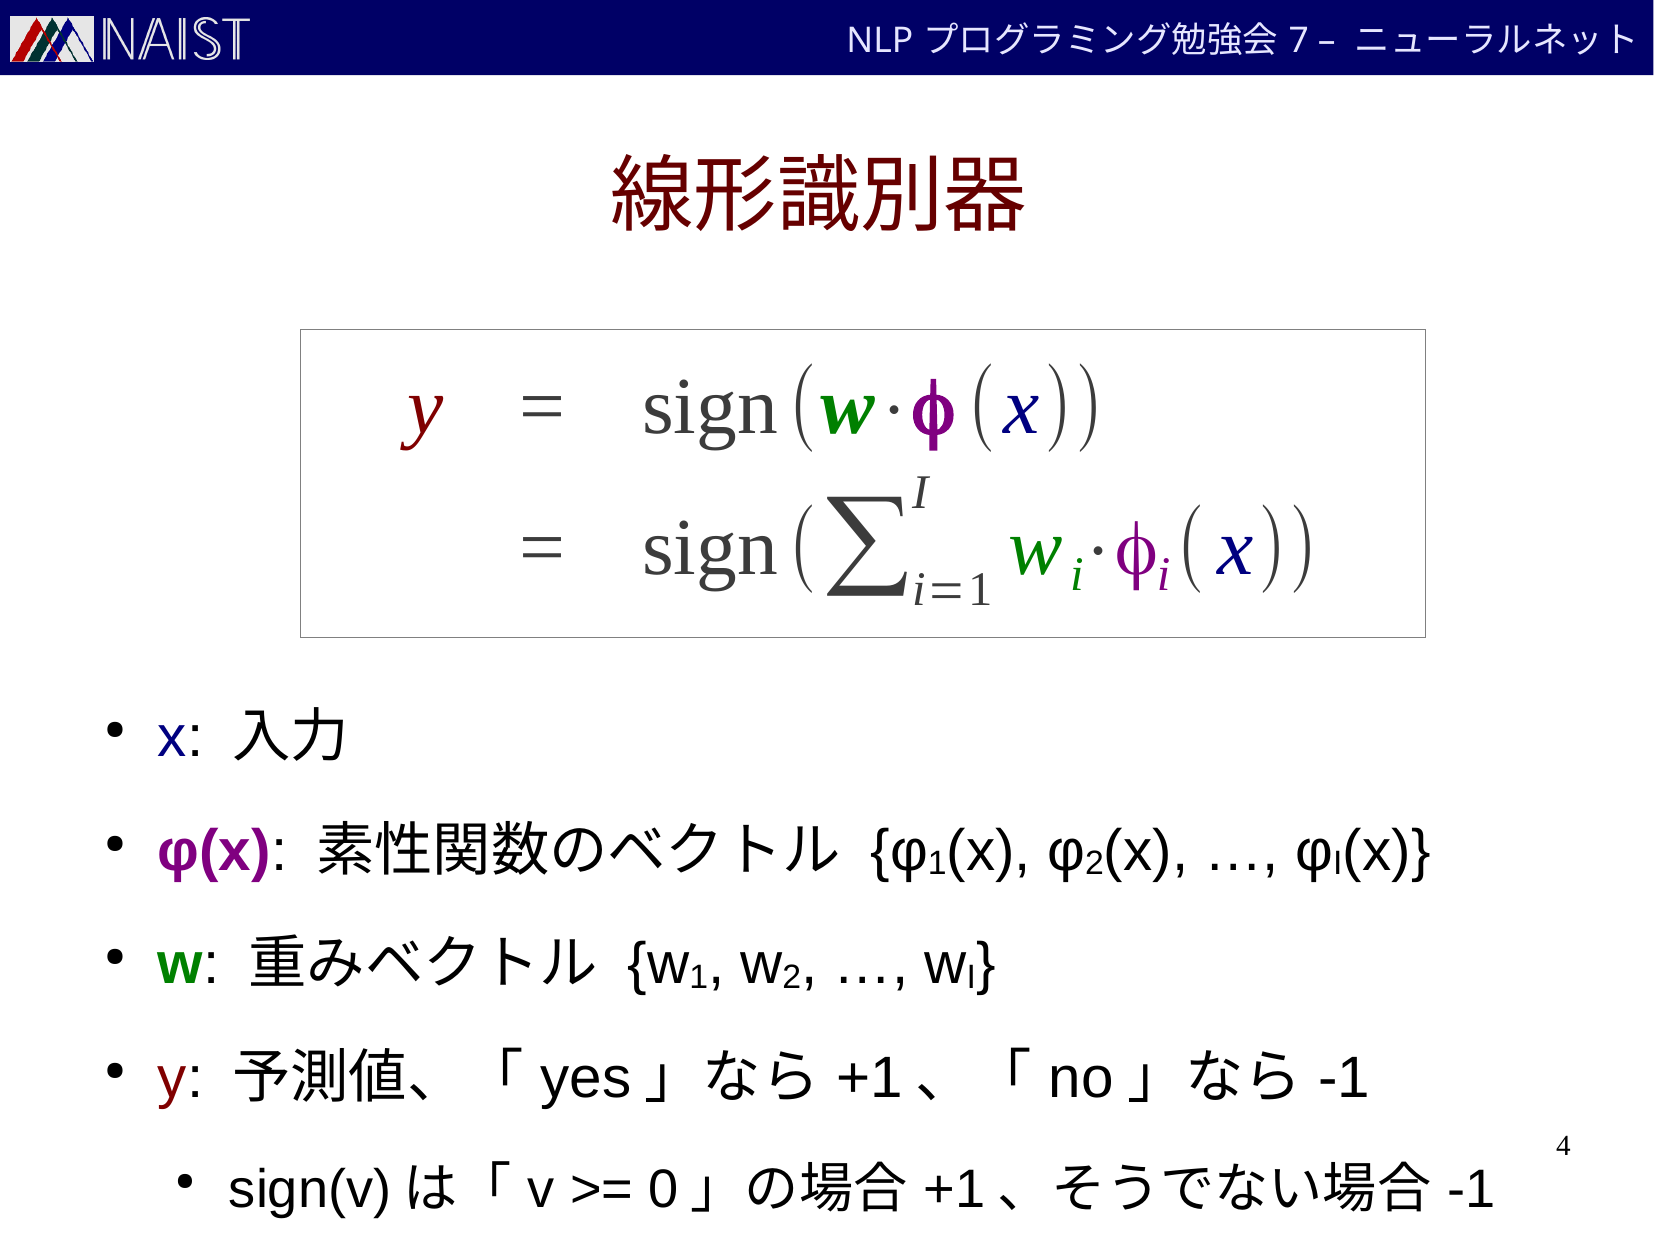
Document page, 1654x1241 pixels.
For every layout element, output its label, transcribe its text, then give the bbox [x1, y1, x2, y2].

title 線形識別器 [75, 92, 1564, 285]
picture [10, 16, 94, 62]
picture [102, 17, 251, 60]
list x: 入力 φ(x): 素性関数のベクトル {φ1(x), φ2(x), …, φI(x)} w: 重みベクトル {w1, w2, …, wI} y: 予測値、「yes」なら+1、「no」なら-1 sign(v)は「v >= 0」の場合+1、そうでない場合-1 [86, 688, 1576, 1168]
chart [377, 352, 1336, 617]
